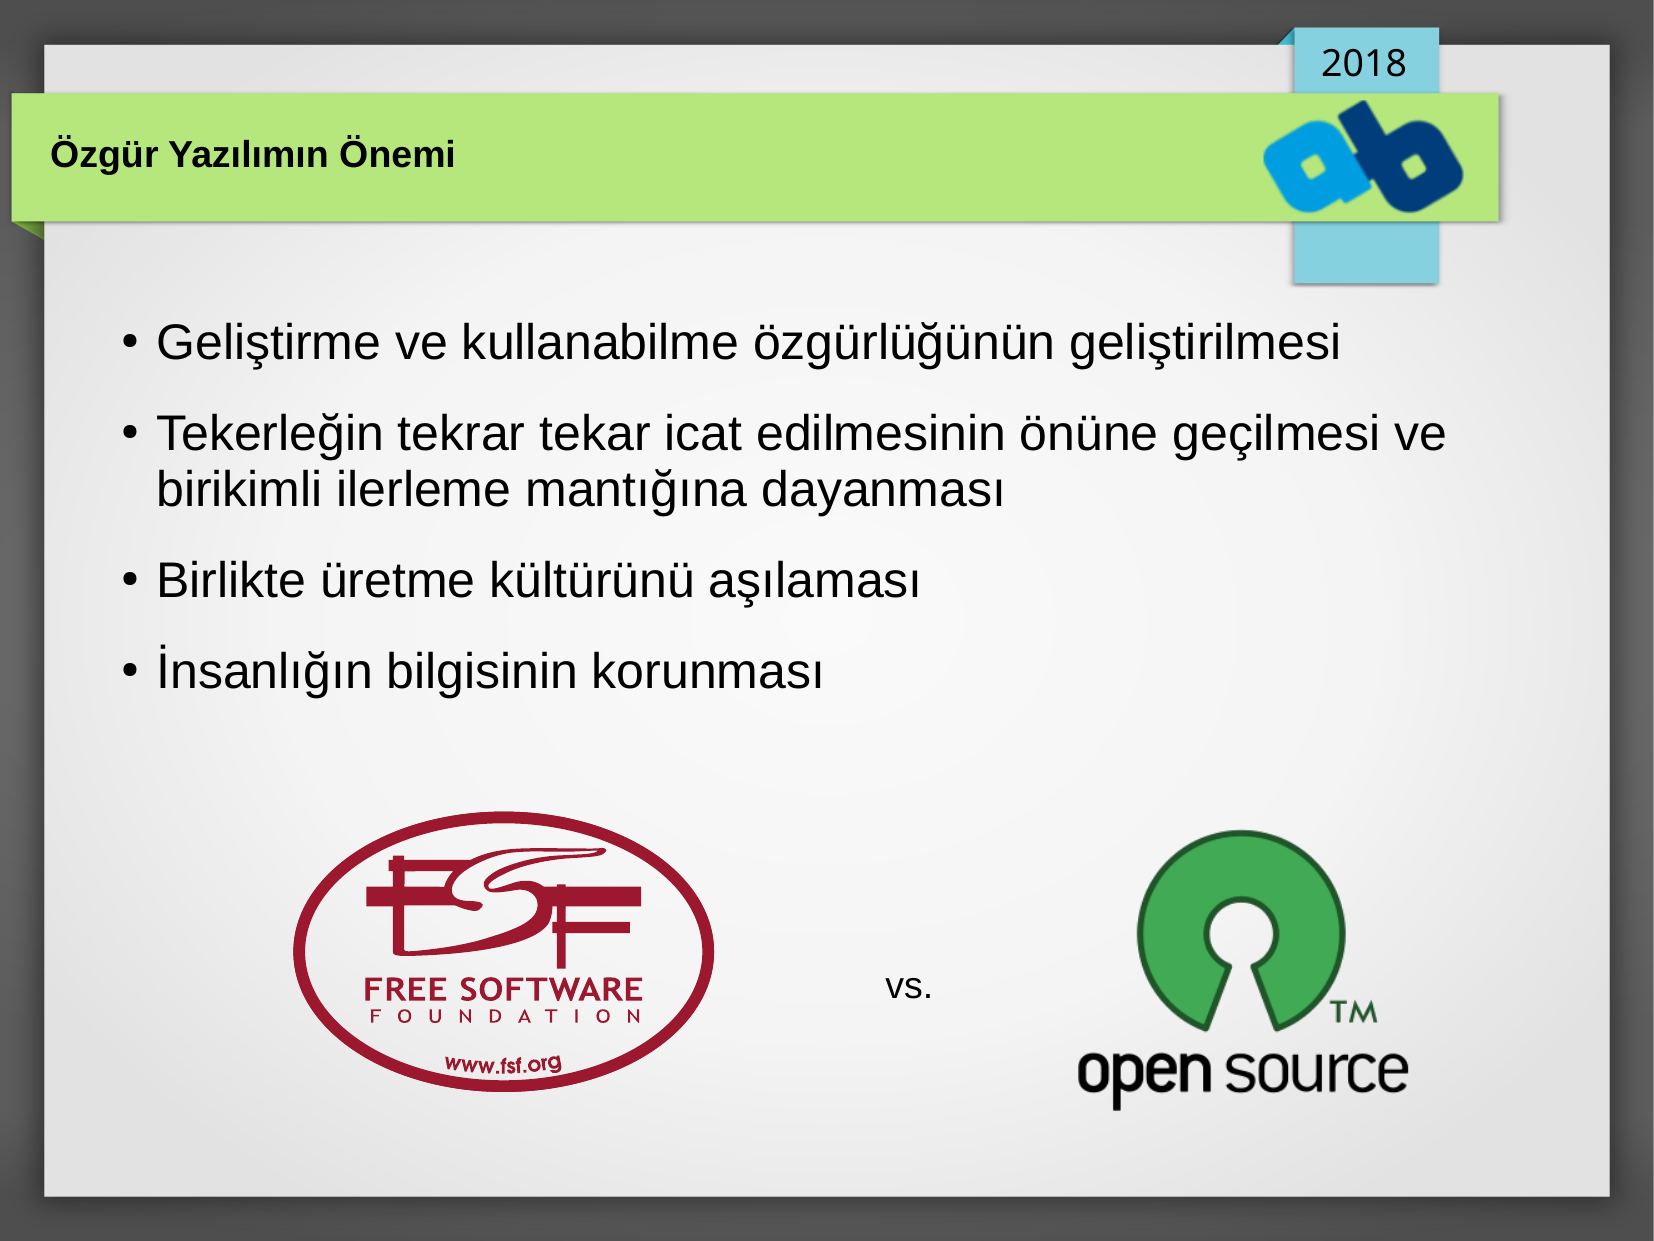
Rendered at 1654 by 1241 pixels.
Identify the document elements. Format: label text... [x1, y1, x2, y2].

text_box vs. [862, 956, 957, 1014]
picture [0, 0, 1654, 1241]
text_box 2018 [1299, 29, 1430, 98]
text_box Özgür Yazılımın Önemi [35, 126, 1152, 184]
text_box Geliştirme ve kullanabilme özgürlüğünün geliştirilmesi Tekerleğin tekrar tekar icat edilmesinin önüne geçilmesi ve birikimli ilerleme mantığına dayanması Birlikte üretme kültürünü aşılaması İnsanlığın bilgisinin korunması [106, 307, 1536, 707]
